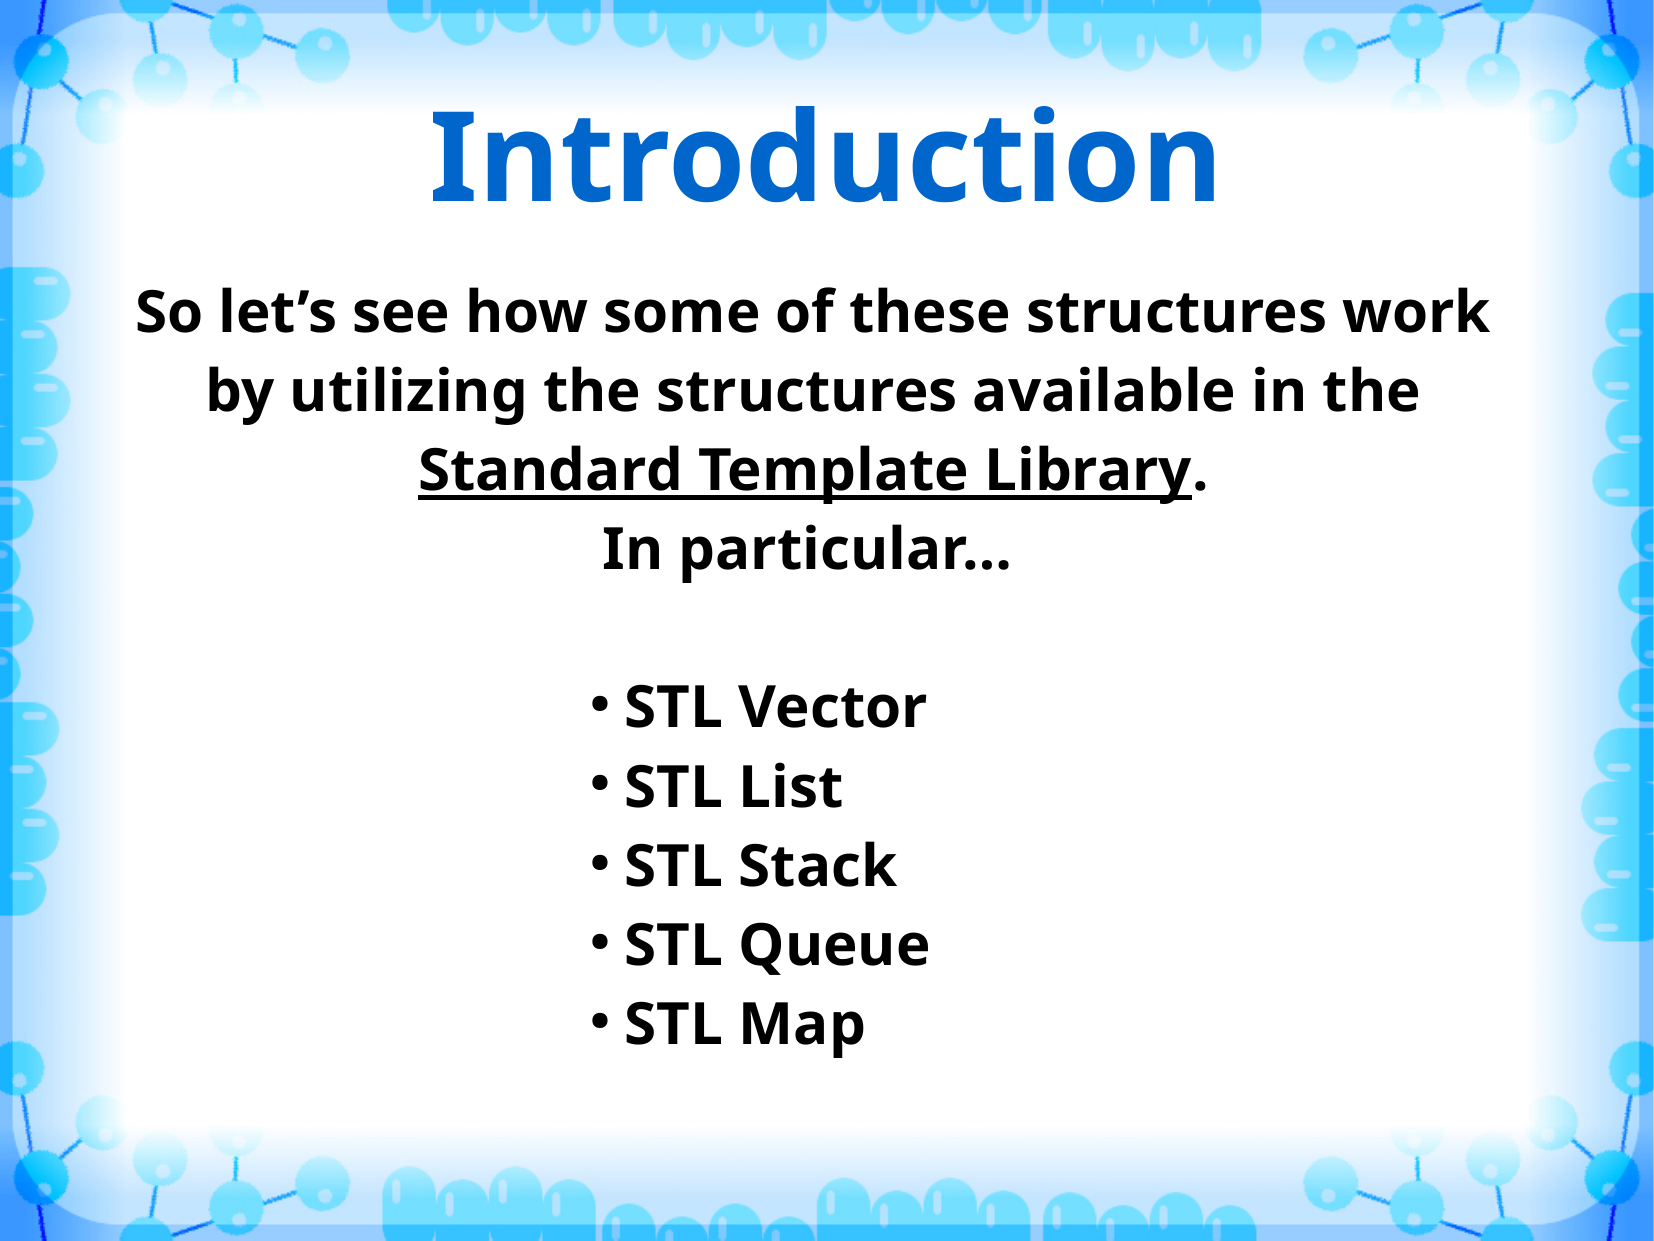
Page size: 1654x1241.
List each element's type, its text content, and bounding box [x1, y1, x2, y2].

title Introduction [82, 49, 1571, 257]
picture [0, 0, 1654, 1241]
text_box So let’s see how some of these structures work by utilizing the structures available in the Standard Template Library. [135, 270, 1492, 537]
text_box In particular… STL Vector STL List STL Stack STL Queue STL Map [574, 499, 1040, 1037]
